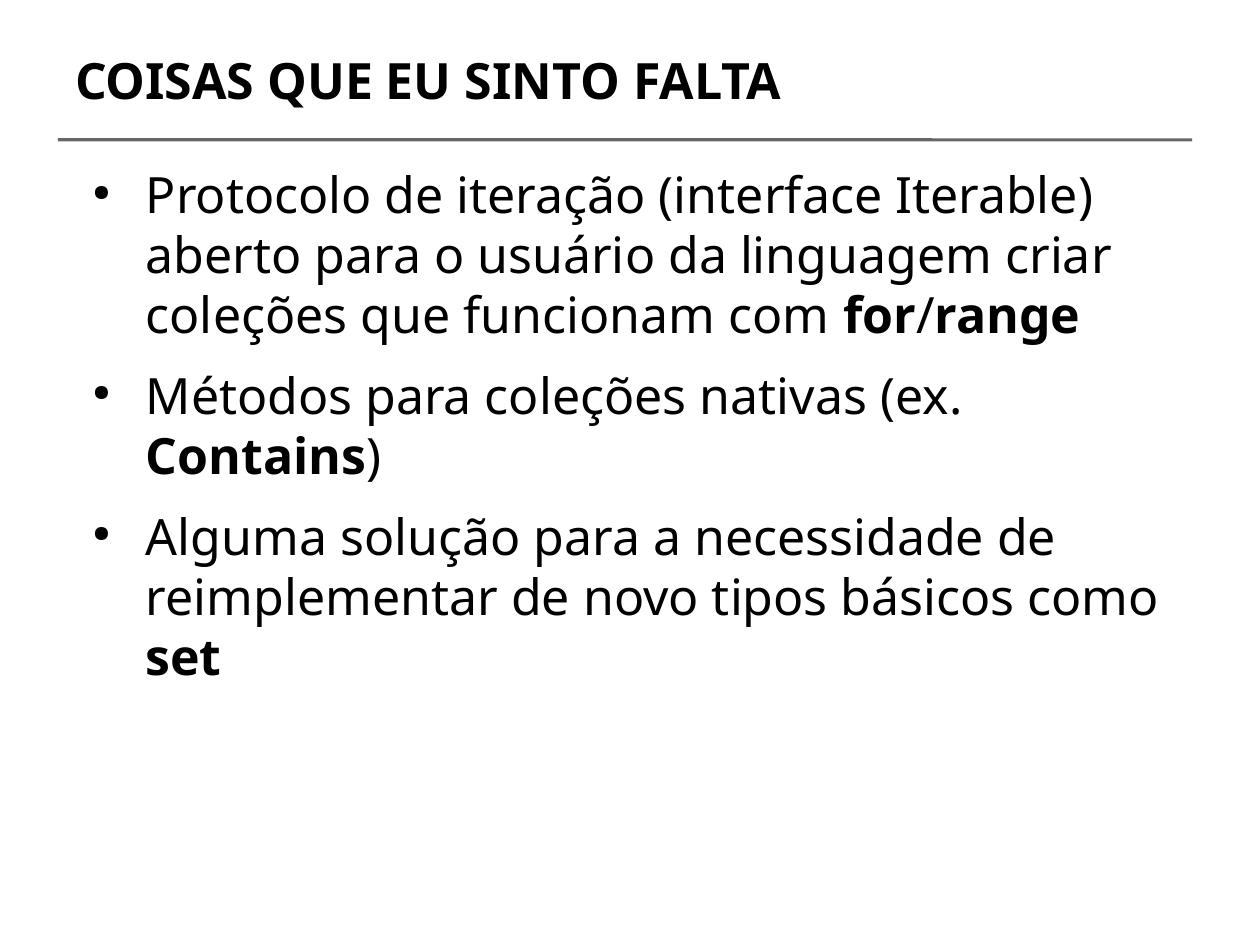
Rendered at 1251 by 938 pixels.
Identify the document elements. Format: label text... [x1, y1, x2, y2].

list Protocolo de iteração (interface Iterable) aberto para o usuário da linguagem criar coleções que funcionam com for/range Métodos para coleções nativas (ex. Contains) Alguma solução para a necessidade de reimplementar de novo tipos básicos como set [62, 151, 1188, 831]
title COISAS QUE EU SINTO FALTA [62, 37, 1188, 122]
